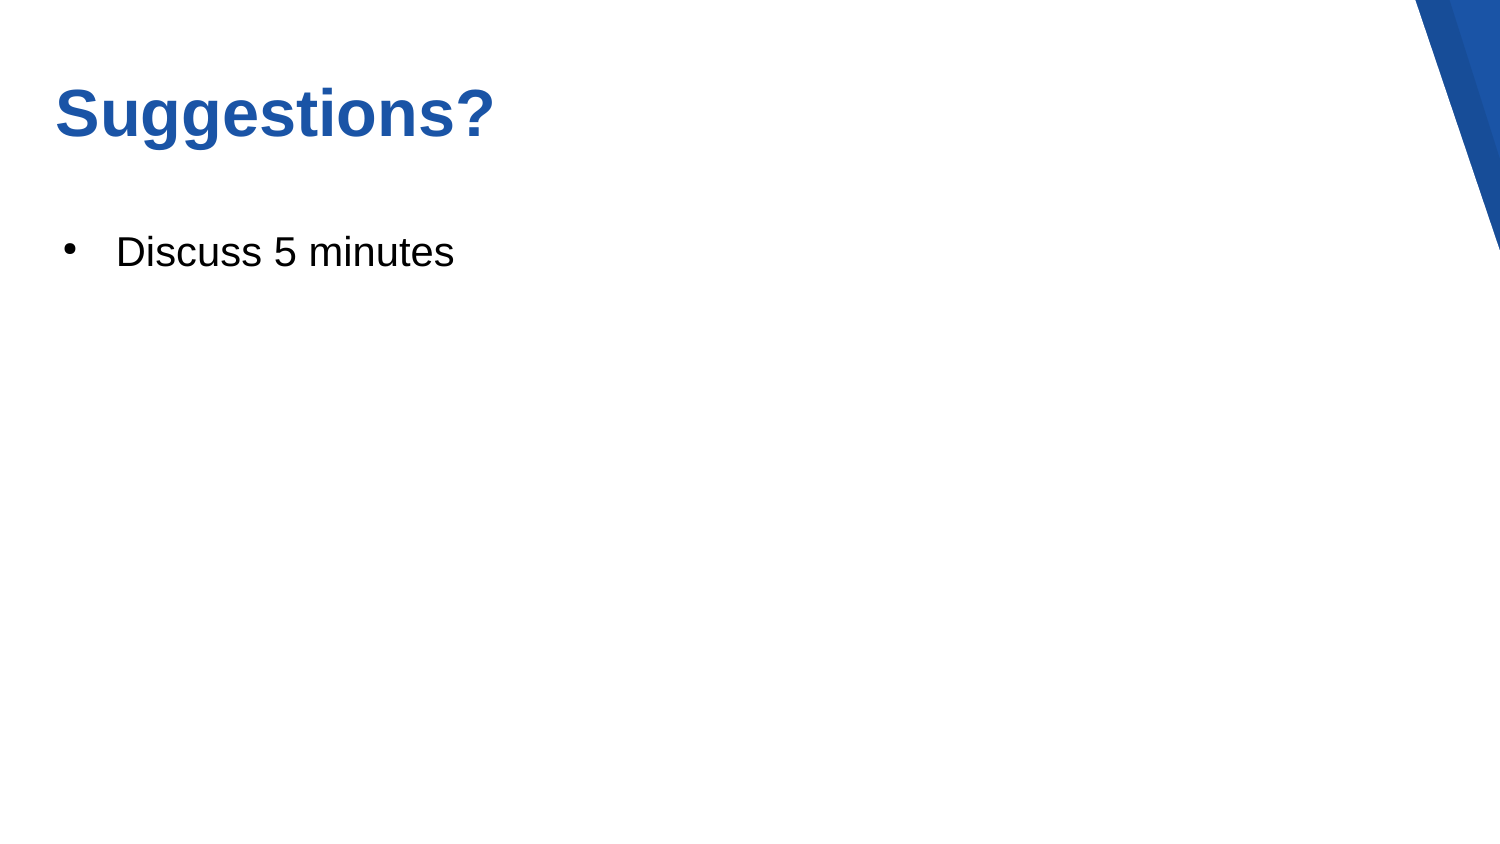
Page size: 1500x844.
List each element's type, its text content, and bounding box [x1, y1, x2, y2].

title Suggestions? [40, 97, 1306, 166]
list Discuss 5 minutes [30, 210, 1486, 710]
